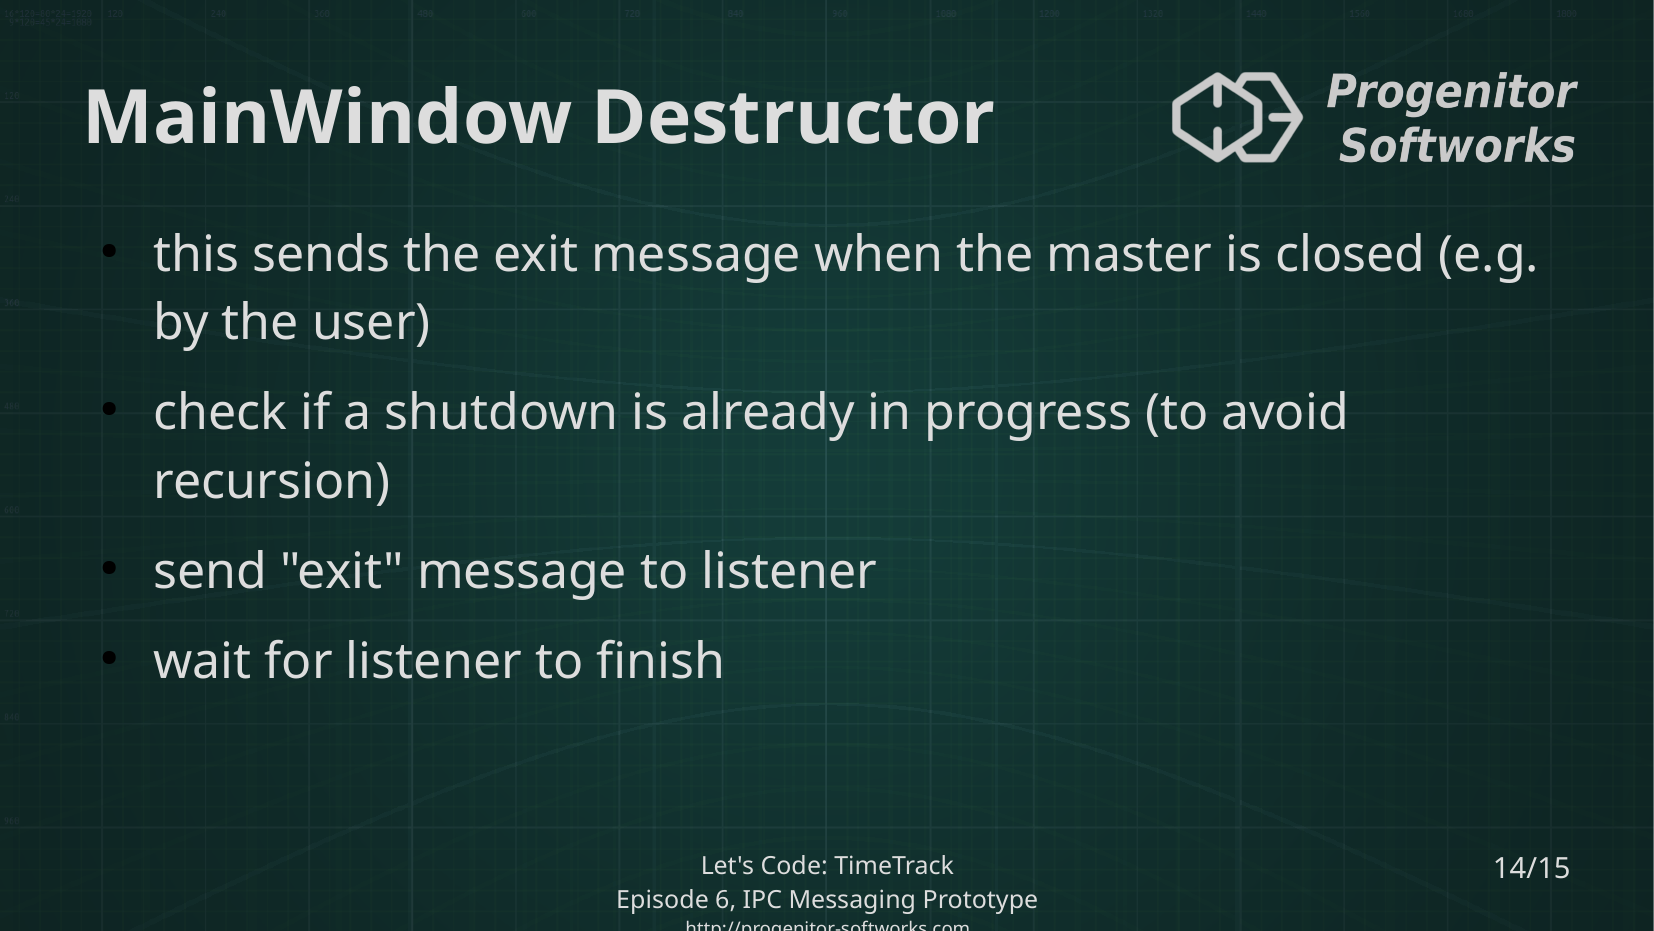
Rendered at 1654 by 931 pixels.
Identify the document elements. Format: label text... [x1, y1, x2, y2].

picture [0, 0, 1654, 931]
title MainWindow Destructor [82, 37, 1133, 193]
list this sends the exit message when the master is closed (e.g. by the user) check if a shutdown is already in progress (to avoid recursion) send "exit" message to listener wait for listener to finish [82, 217, 1571, 819]
